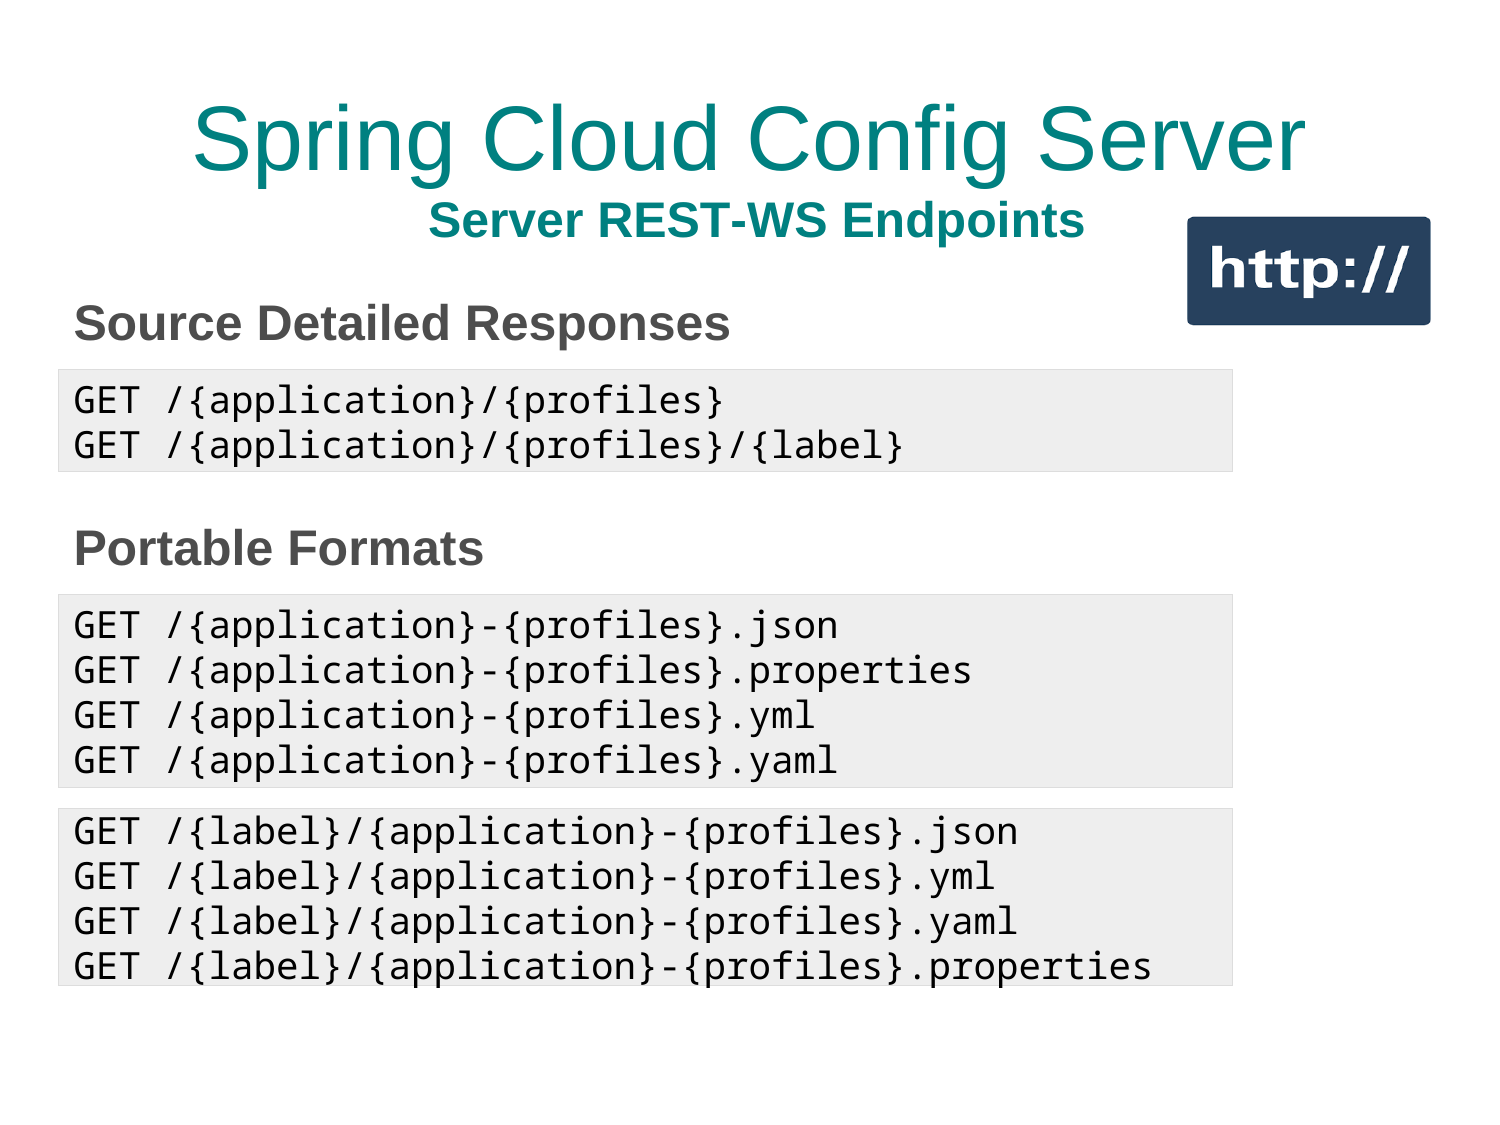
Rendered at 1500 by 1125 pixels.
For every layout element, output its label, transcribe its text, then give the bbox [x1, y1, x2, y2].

title Spring Cloud Config Server [75, 44, 1425, 180]
text_box Portable Formats [58, 508, 992, 583]
picture [1178, 255, 1440, 327]
text_box Server REST-WS Endpoints [0, 180, 1500, 255]
text_box GET /{label}/{application}-{profiles}.json GET /{label}/{application}-{profiles}.yml GET /{label}/{application}-{profiles}.yaml GET /{label}/{application}-{profiles}.properties [58, 808, 1233, 986]
text_box GET /{application}/{profiles} GET /{application}/{profiles}/{label} [58, 369, 1233, 472]
text_box GET /{application}-{profiles}.json GET /{application}-{profiles}.properties GET /{application}-{profiles}.yml GET /{application}-{profiles}.yaml [58, 594, 1233, 788]
text_box Source Detailed Responses [58, 283, 992, 358]
